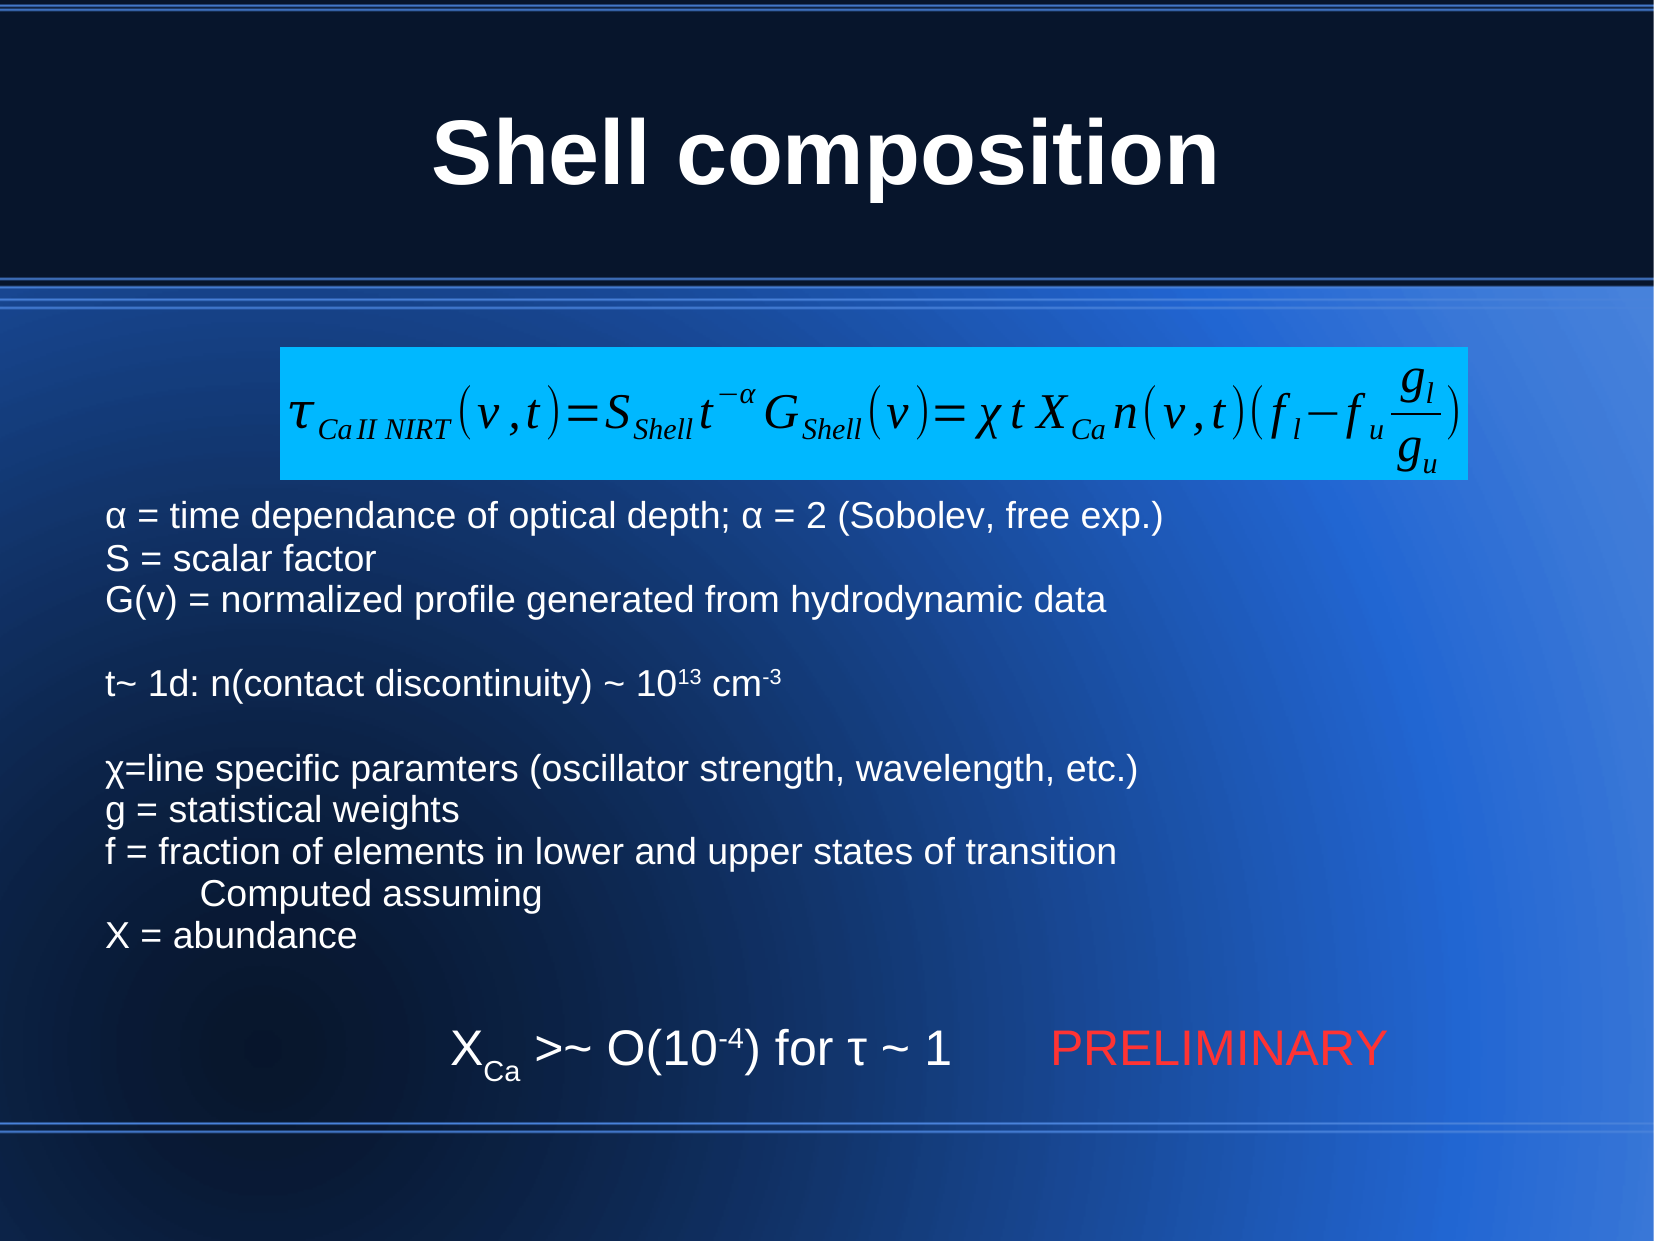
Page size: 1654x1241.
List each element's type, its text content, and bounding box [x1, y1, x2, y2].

text_box α = time dependance of optical depth; α = 2 (Sobolev, free exp.) S = scalar factor G(v) = normalized profile generated from hydrodynamic data t~ 1d: n(contact discontinuity) ~ 1013 cm-3 χ=line specific paramters (oscillator strength, wavelength, etc.) g = statistical weights f = fraction of elements in lower and upper states of transition Computed assuming X = abundance [105, 495, 1576, 999]
picture [0, 0, 1654, 1241]
title Shell composition [82, 49, 1571, 257]
text_box XCa >~ O(10-4) for τ ~ 1 [450, 1020, 1231, 1088]
text_box PRELIMINARY [1050, 1020, 1561, 1076]
chart [280, 347, 1469, 481]
